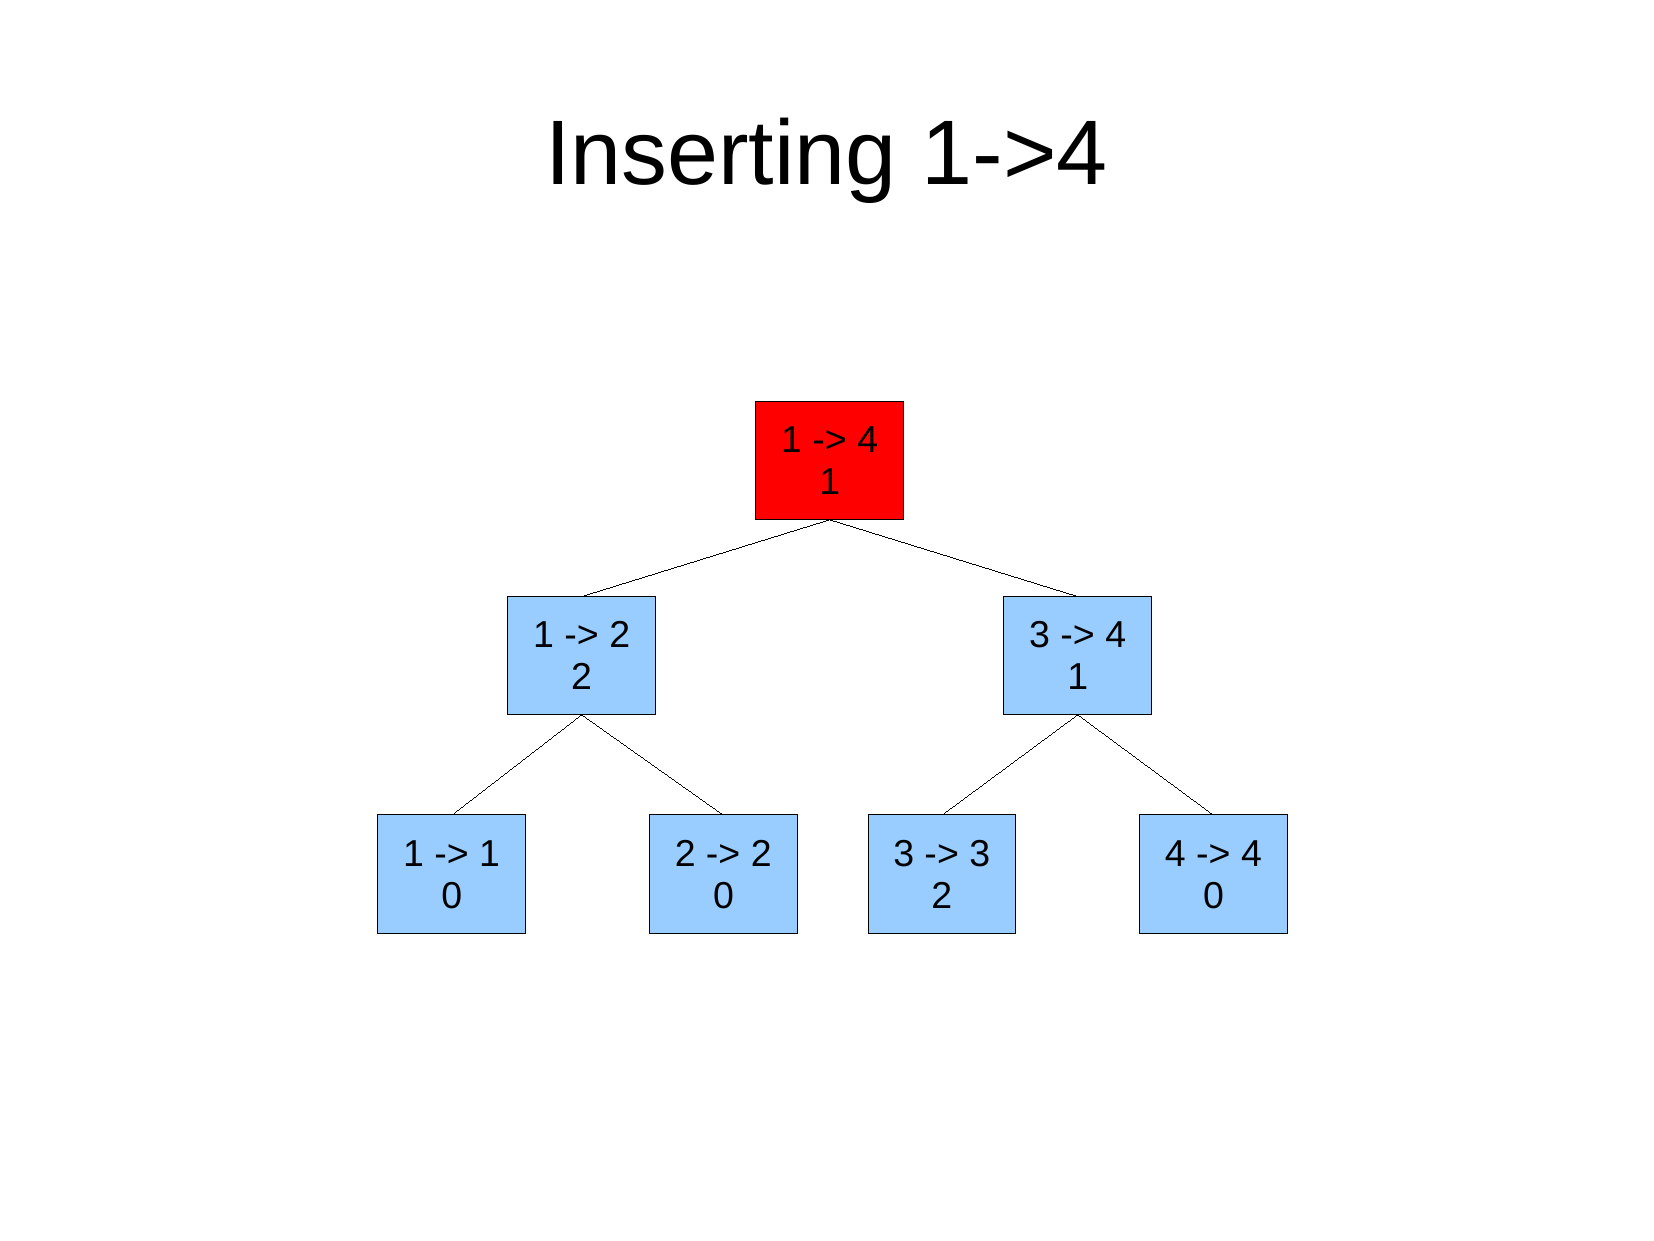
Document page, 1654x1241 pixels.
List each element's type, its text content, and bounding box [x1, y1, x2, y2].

text_box 1 -> 4 1 [755, 401, 904, 520]
text_box 4 -> 4 0 [1139, 814, 1288, 934]
text_box 3 -> 3 2 [868, 814, 1016, 934]
text_box 3 -> 4 1 [1003, 596, 1152, 715]
text_box 1 -> 1 0 [377, 814, 526, 934]
title Inserting 1->4 [82, 49, 1571, 257]
text_box 2 -> 2 0 [649, 814, 798, 934]
text_box 1 -> 2 2 [507, 596, 656, 715]
